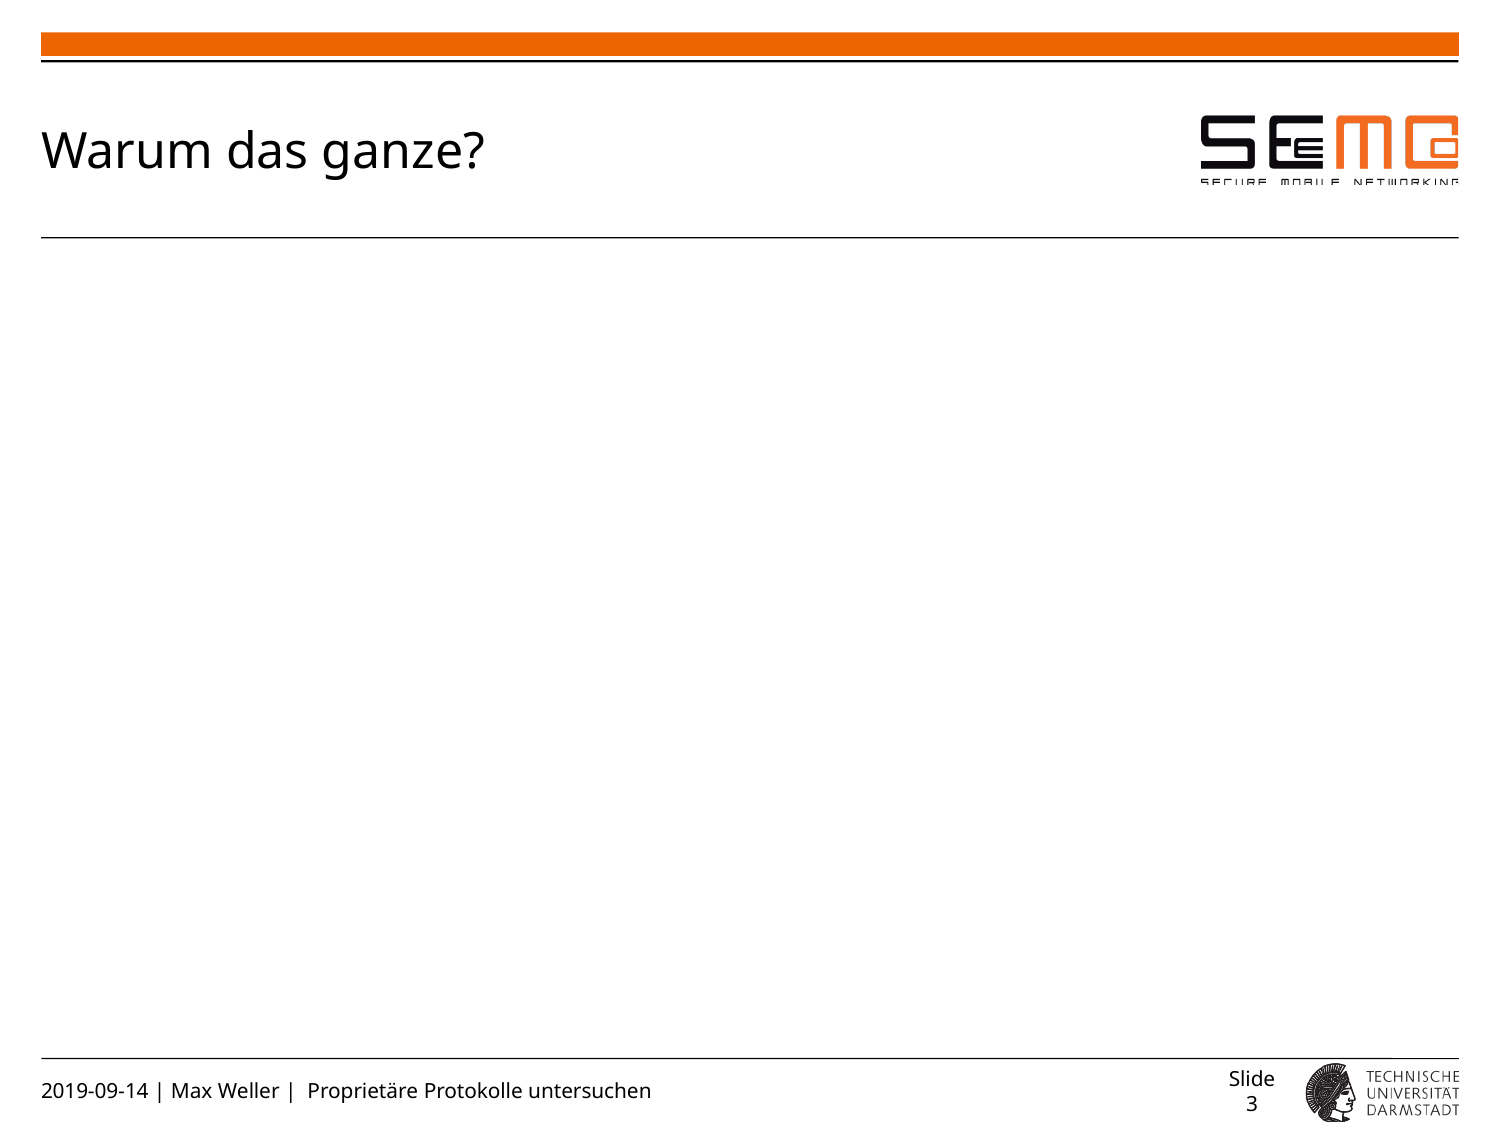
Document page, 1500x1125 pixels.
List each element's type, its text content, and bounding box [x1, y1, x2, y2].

title Warum das ganze? [41, 80, 1164, 218]
